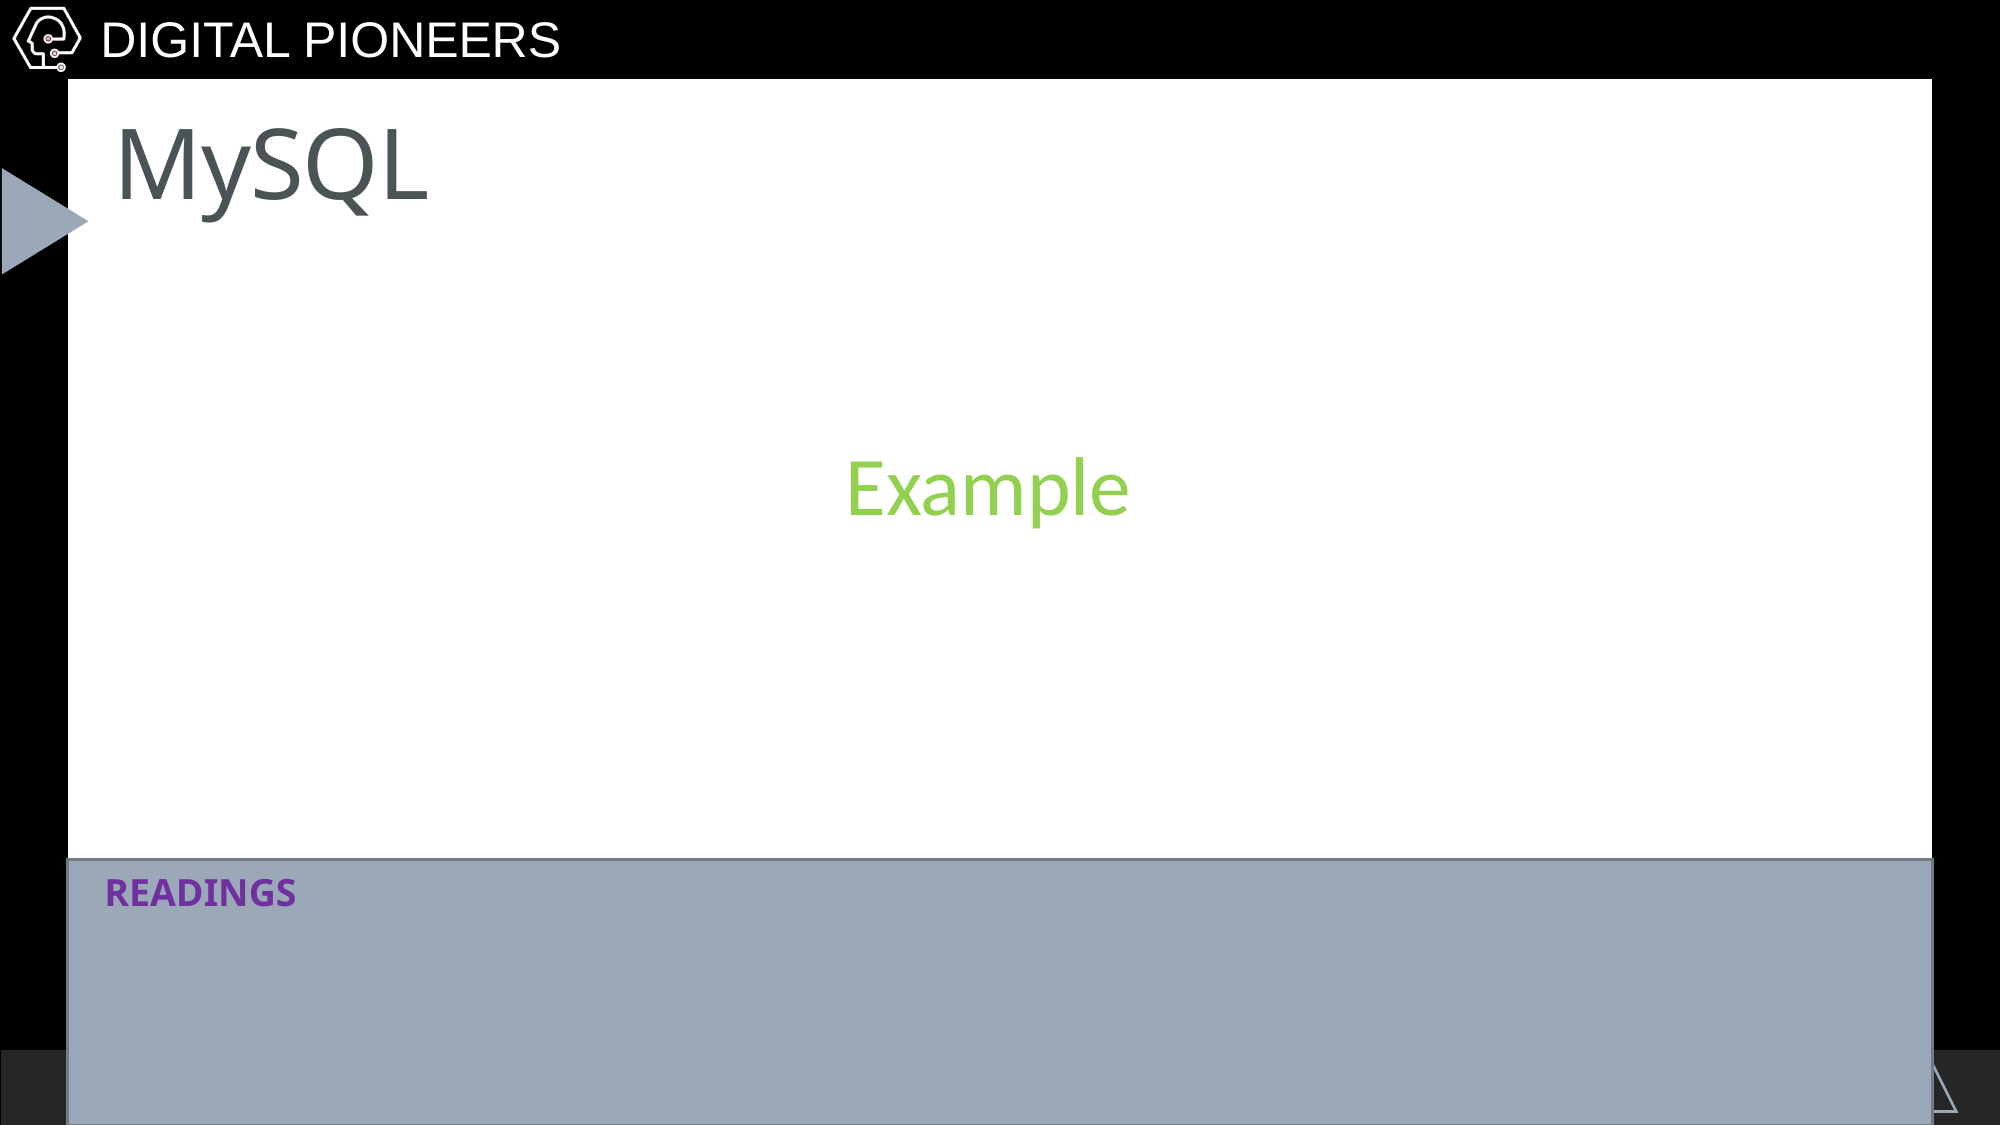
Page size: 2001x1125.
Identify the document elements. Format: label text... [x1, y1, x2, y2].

text_box [68, 860, 1933, 1125]
text_box READINGS [89, 861, 326, 922]
text_box Example [830, 425, 1204, 542]
picture [7, 5, 85, 73]
title MySQL [98, 93, 1813, 243]
text_box DIGITAL PIONEERS [85, 0, 596, 76]
